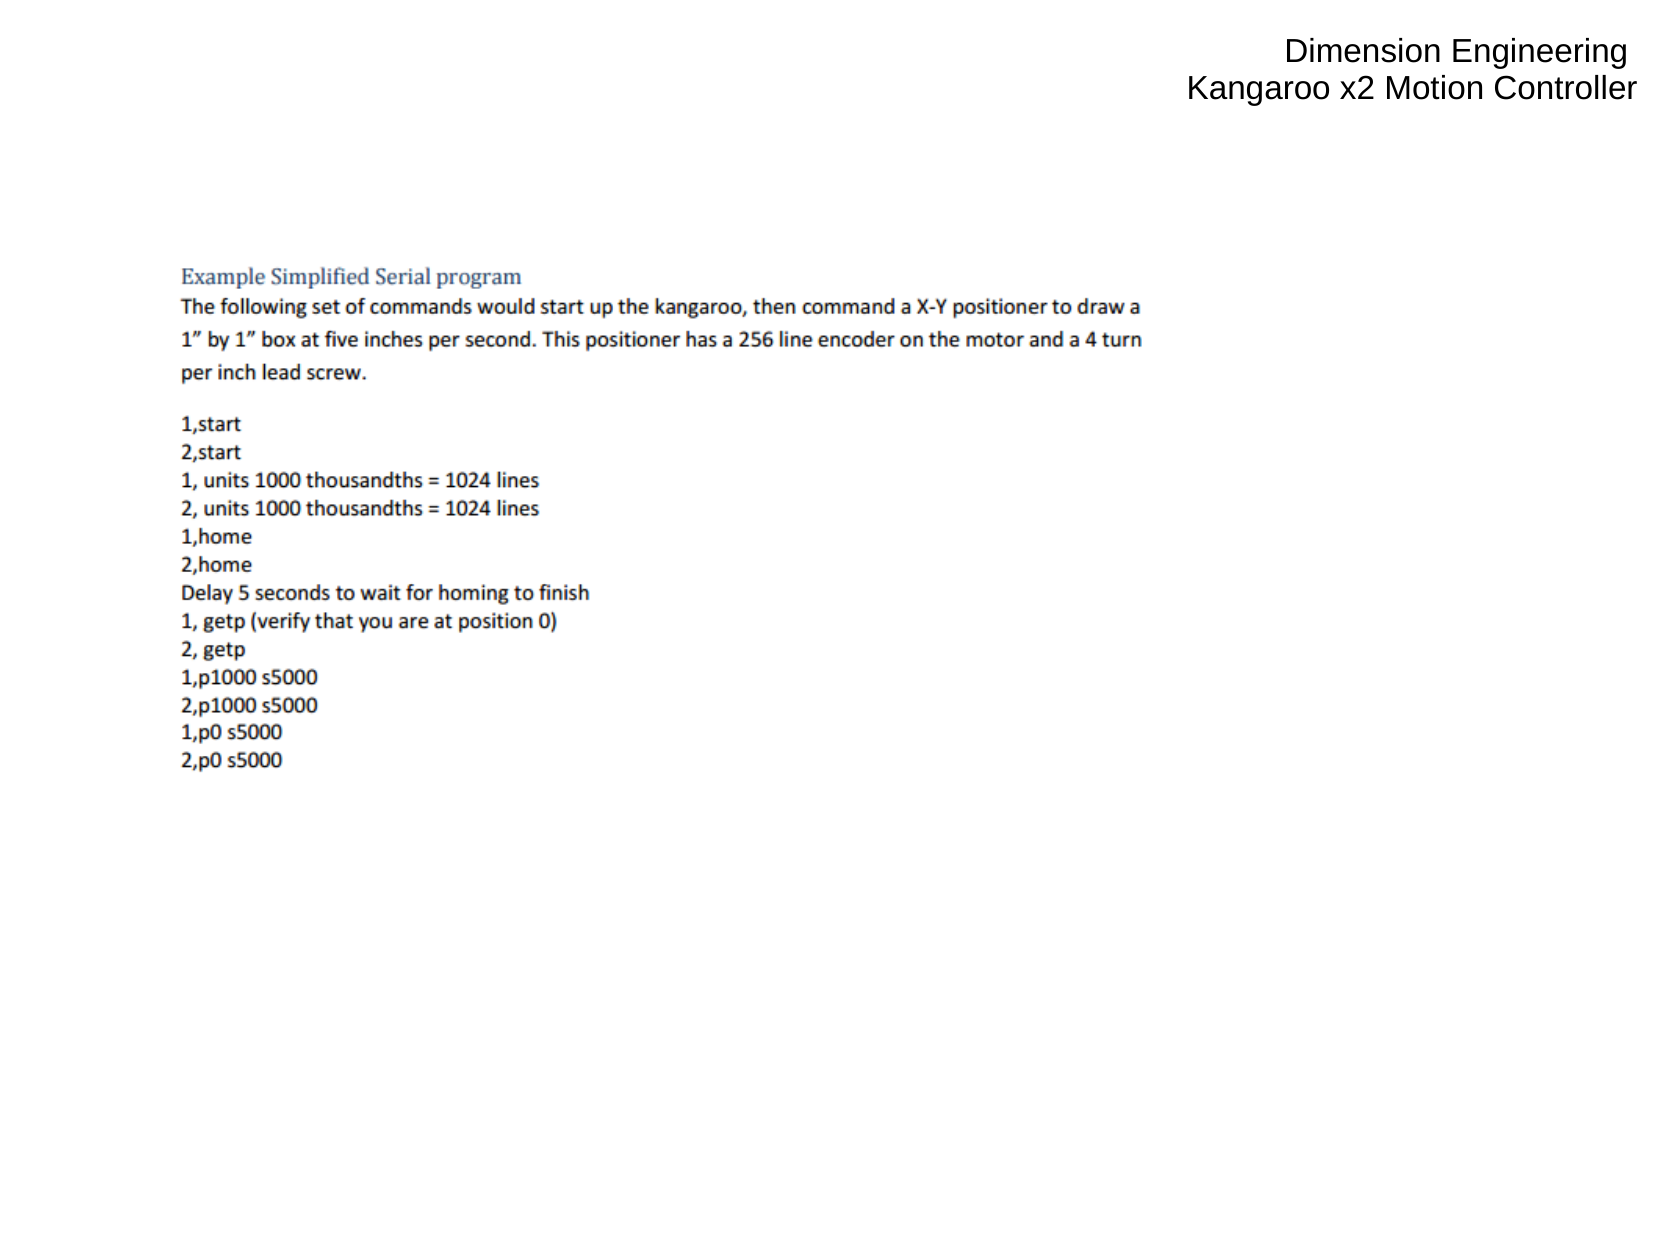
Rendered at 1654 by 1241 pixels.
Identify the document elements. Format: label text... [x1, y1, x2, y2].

title Dimension Engineering Kangaroo x2 Motion Controller [825, 4, 1639, 136]
picture [167, 253, 1156, 781]
